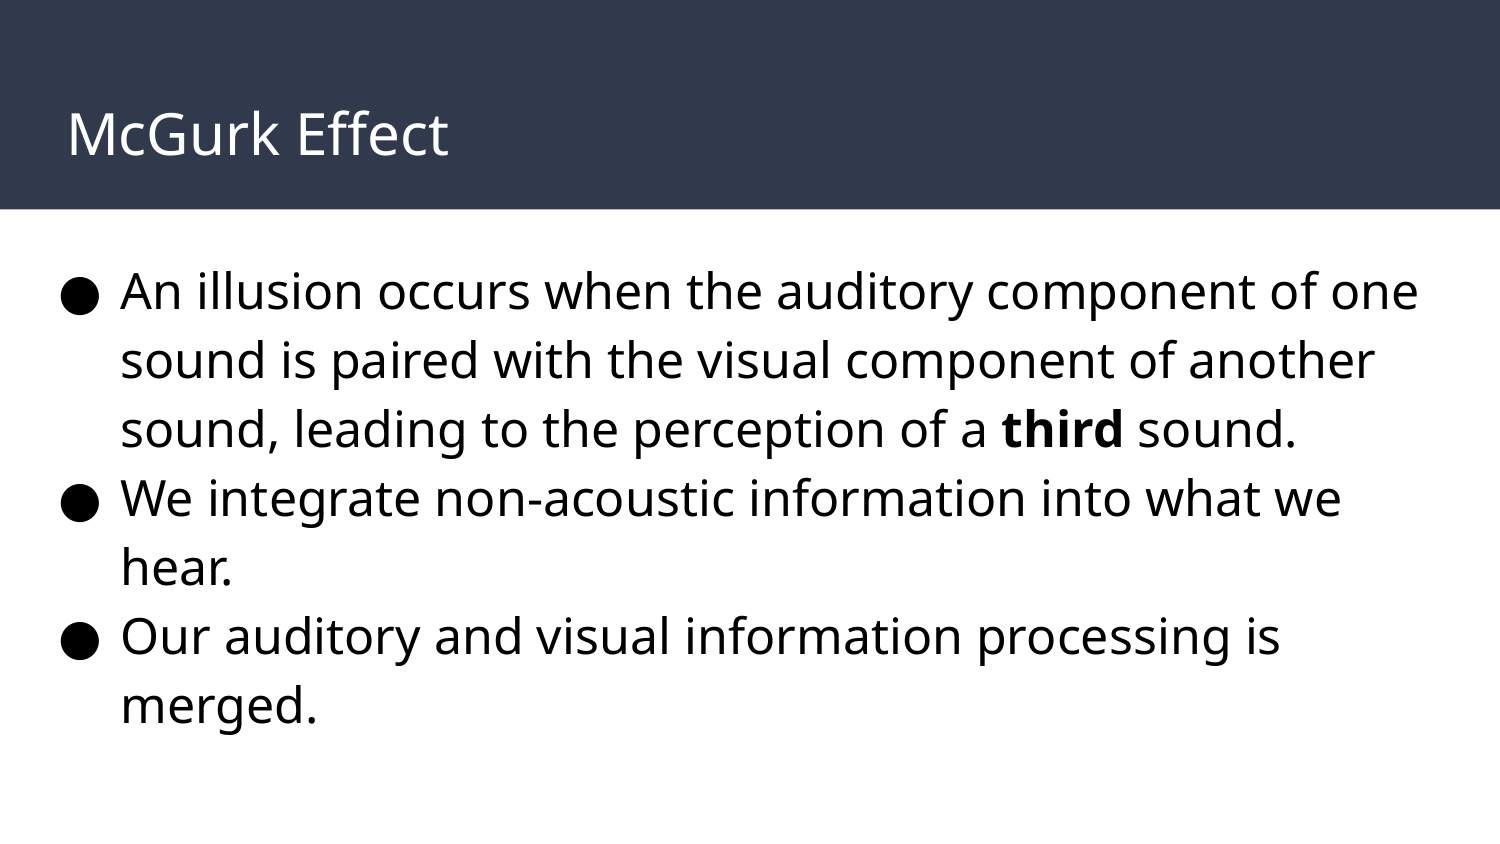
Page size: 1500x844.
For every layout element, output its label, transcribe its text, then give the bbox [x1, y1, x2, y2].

title McGurk Effect [51, 82, 1449, 185]
text_box An illusion occurs when the auditory component of one sound is paired with the visual component of another sound, leading to the perception of a third sound. We integrate non-acoustic information into what we hear. Our auditory and visual information processing is merged. [30, 235, 1469, 824]
